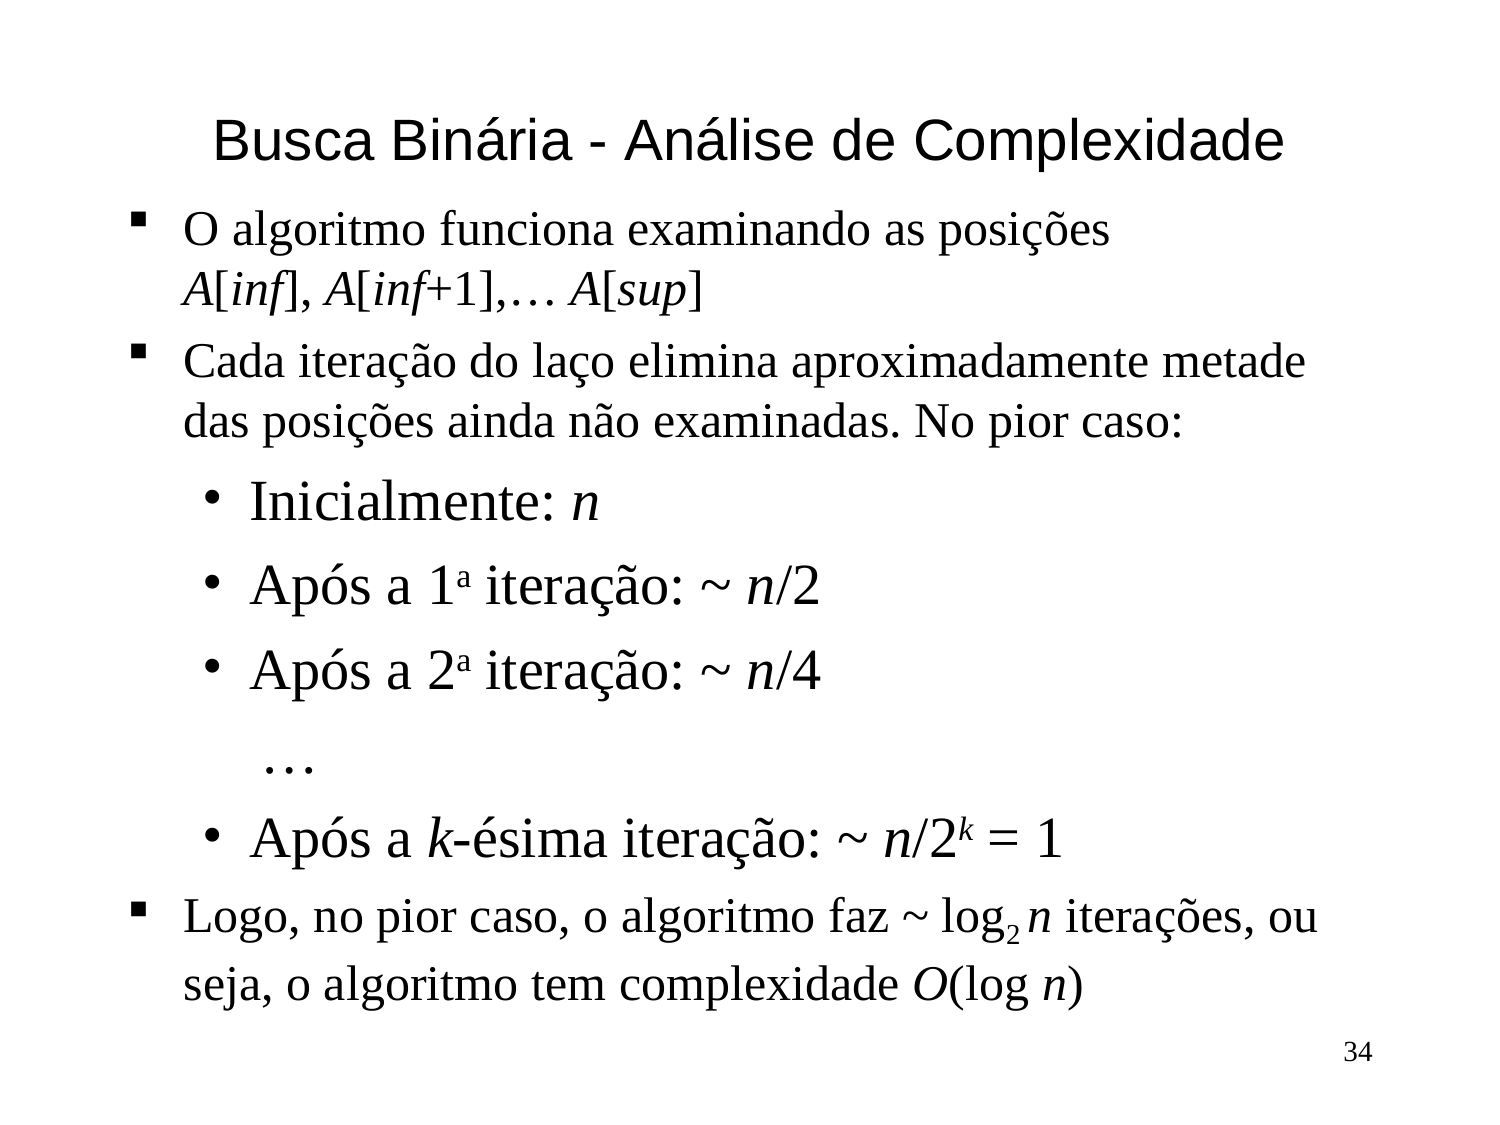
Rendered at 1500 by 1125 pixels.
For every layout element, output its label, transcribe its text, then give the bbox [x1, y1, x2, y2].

list O algoritmo funciona examinando as posições A[inf], A[inf+1],… A[sup] Cada iteração do laço elimina aproximadamente metade das posições ainda não examinadas. No pior caso: Inicialmente: n Após a 1a iteração: ~ n/2 Após a 2a iteração: ~ n/4 … Após a k-ésima iteração: ~ n/2k = 1 Logo, no pior caso, o algoritmo faz ~ log2 n iterações, ou seja, o algoritmo tem complexidade O(log n) [112, 187, 1388, 1063]
title Busca Binária - Análise de Complexidade [112, 99, 1388, 175]
